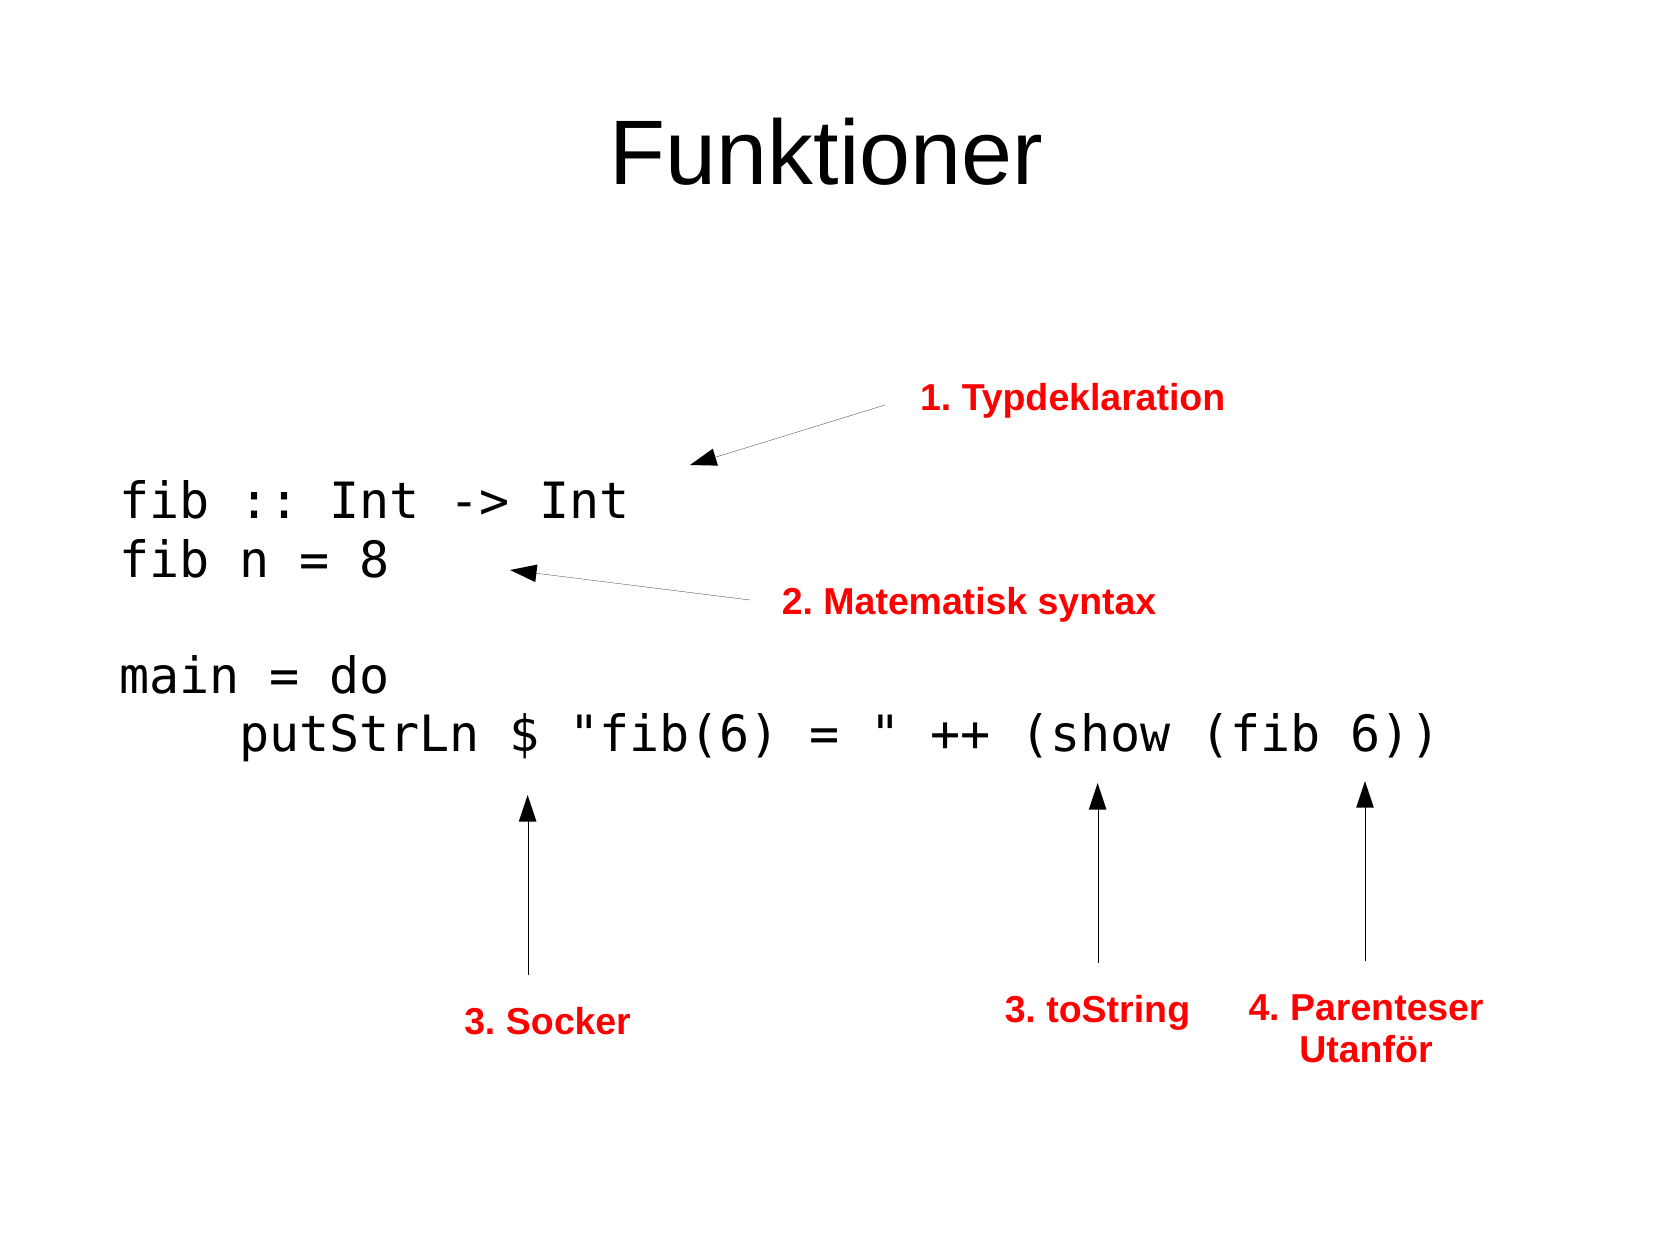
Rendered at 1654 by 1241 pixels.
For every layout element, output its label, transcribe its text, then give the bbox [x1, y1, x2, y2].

text_box 3. Socker [449, 993, 646, 1051]
title Funktioner [82, 49, 1571, 257]
text_box 1. Typdeklaration [905, 369, 1244, 426]
text_box fib :: Int -> Int fib n = 8 main = do putStrLn $ "fib(6) = " ++ (show (fib 6)) [105, 465, 1576, 771]
text_box 4. Parenteser Utanför [1233, 979, 1499, 1079]
text_box 2. Matematisk syntax [767, 573, 1172, 631]
text_box 3. toString [990, 981, 1206, 1039]
